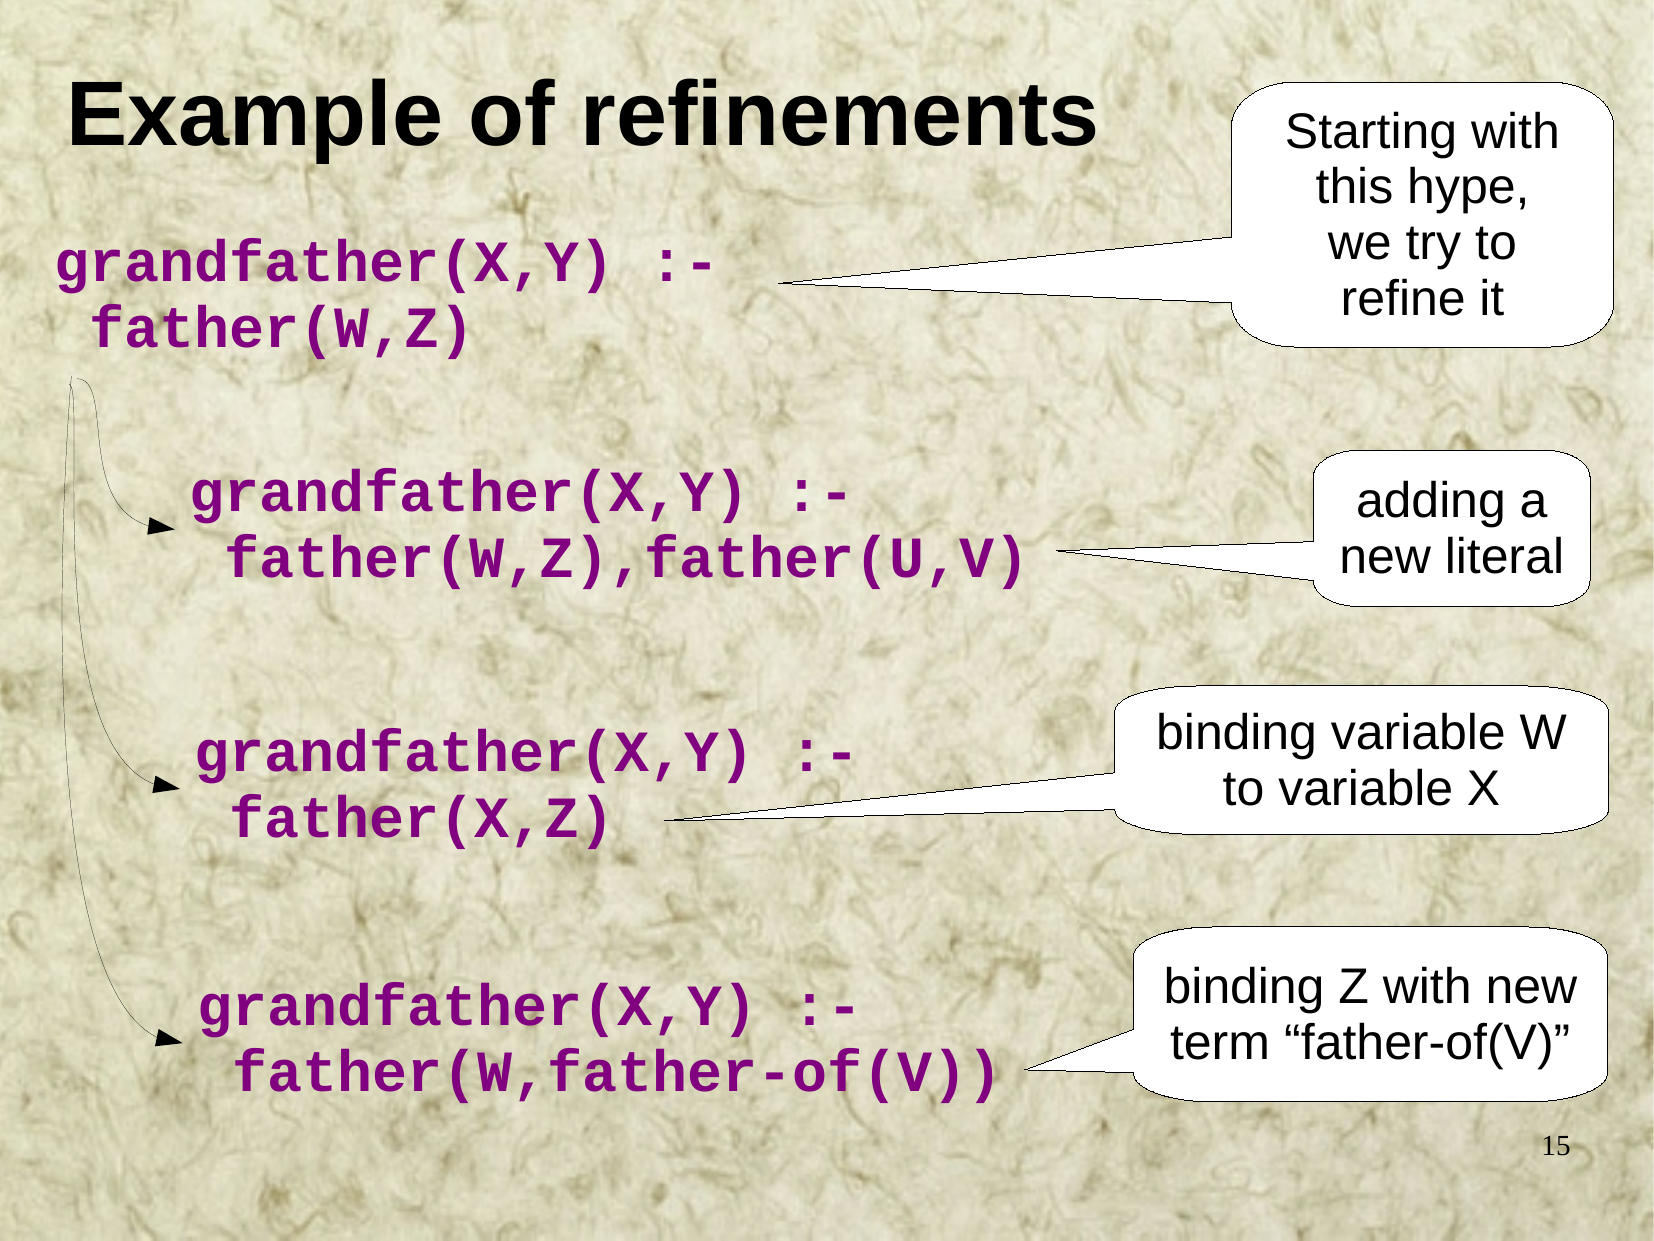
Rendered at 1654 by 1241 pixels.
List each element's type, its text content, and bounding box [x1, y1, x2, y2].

text_box grandfather(X,Y) :- father(W,Z),father(U,V) [174, 455, 1184, 604]
picture [0, 0, 1654, 1241]
text_box binding variable W to variable X [664, 685, 1609, 835]
text_box grandfather(X,Y) :- father(X,Z) [180, 715, 935, 863]
text_box Starting with this hype, we try to refine it [778, 82, 1614, 348]
text_box adding a new literal [1056, 450, 1591, 607]
text_box grandfather(X,Y) :- father(W,father-of(V)) [182, 969, 1025, 1118]
title Example of refinements [52, 47, 1115, 181]
text_box binding Z with new term “father-of(V)” [1024, 926, 1608, 1102]
text_box grandfather(X,Y) :- father(W,Z) [39, 225, 877, 373]
